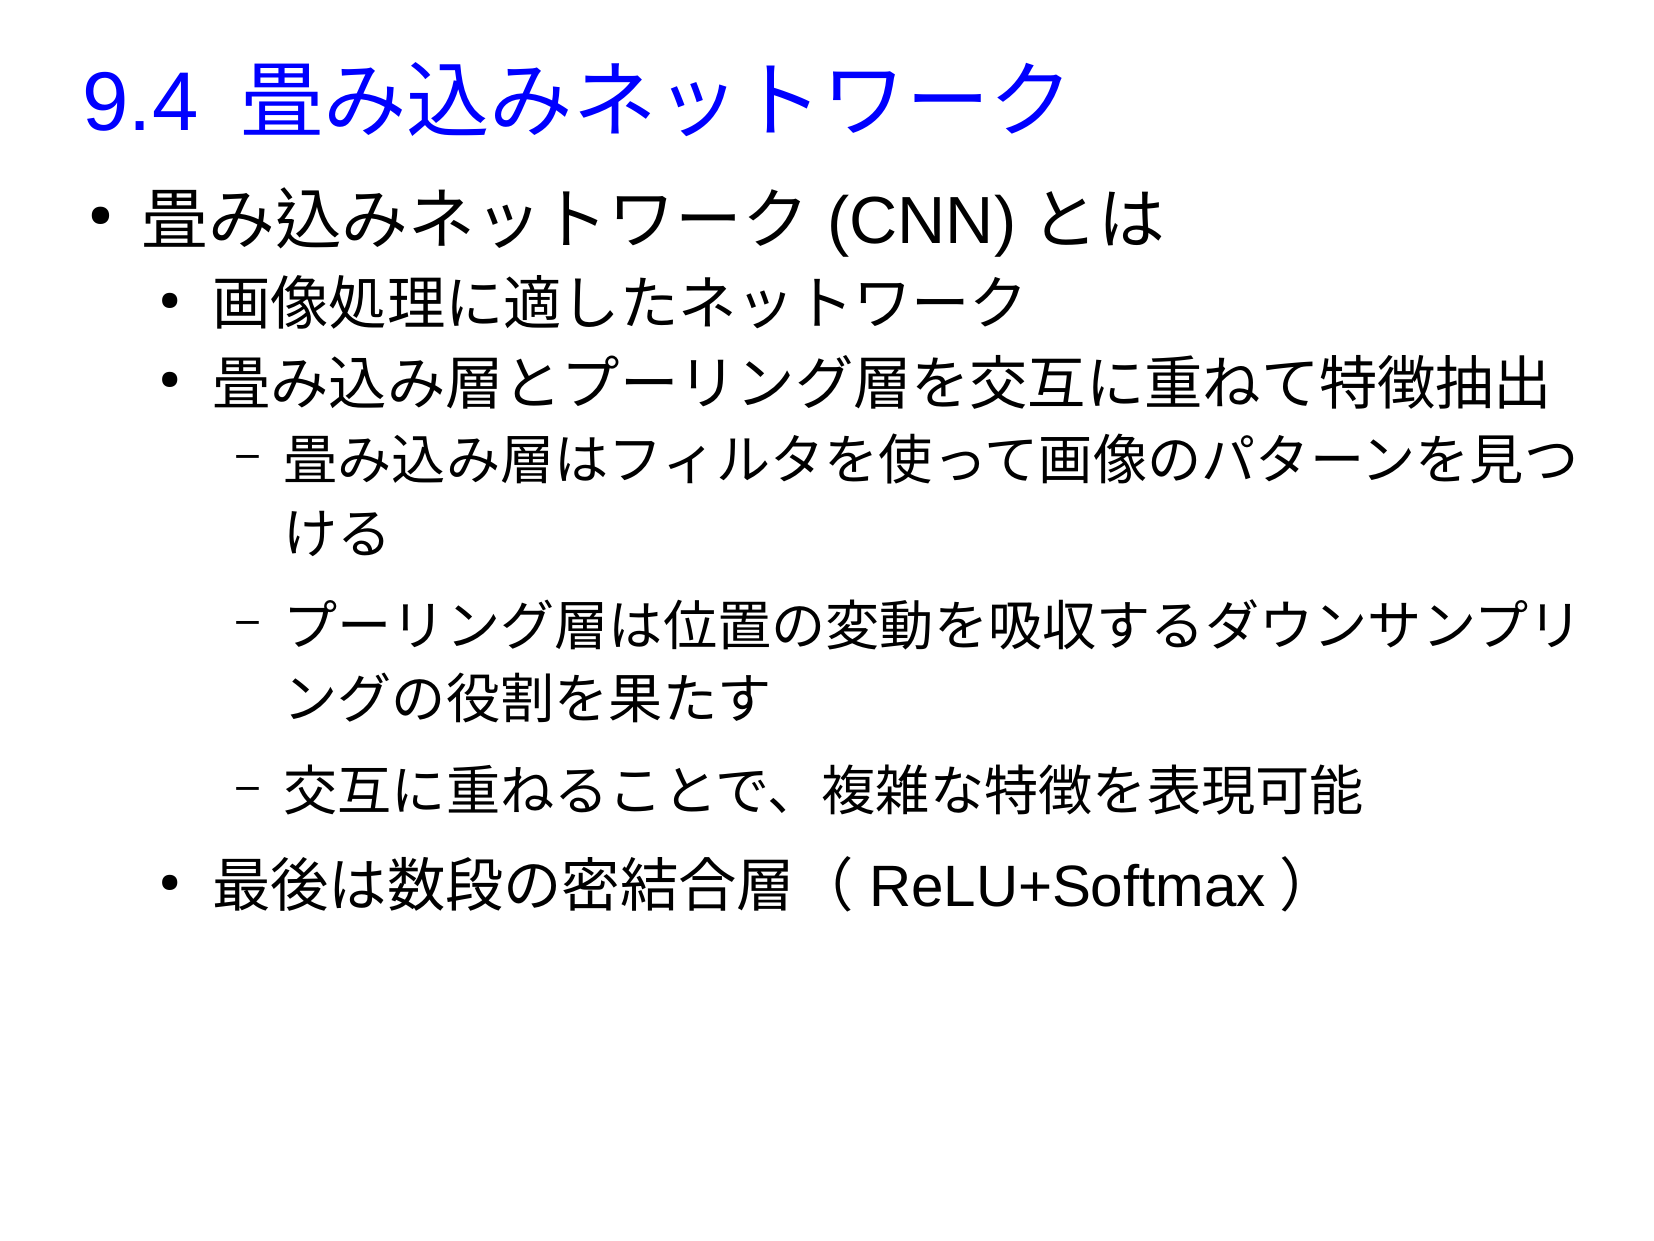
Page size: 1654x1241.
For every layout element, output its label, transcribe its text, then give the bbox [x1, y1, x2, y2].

title 9.4 畳み込みネットワーク [82, 36, 1571, 162]
list 畳み込みネットワーク(CNN)とは 画像処理に適したネットワーク 畳み込み層とプーリング層を交互に重ねて特徴抽出 畳み込み層はフィルタを使って画像のパターンを見つける プーリング層は位置の変動を吸収するダウンサンプリングの役割を果たす 交互に重ねることで、複雑な特徴を表現可能 最後は数段の密結合層（ReLU+Softmax） [70, 172, 1595, 1063]
